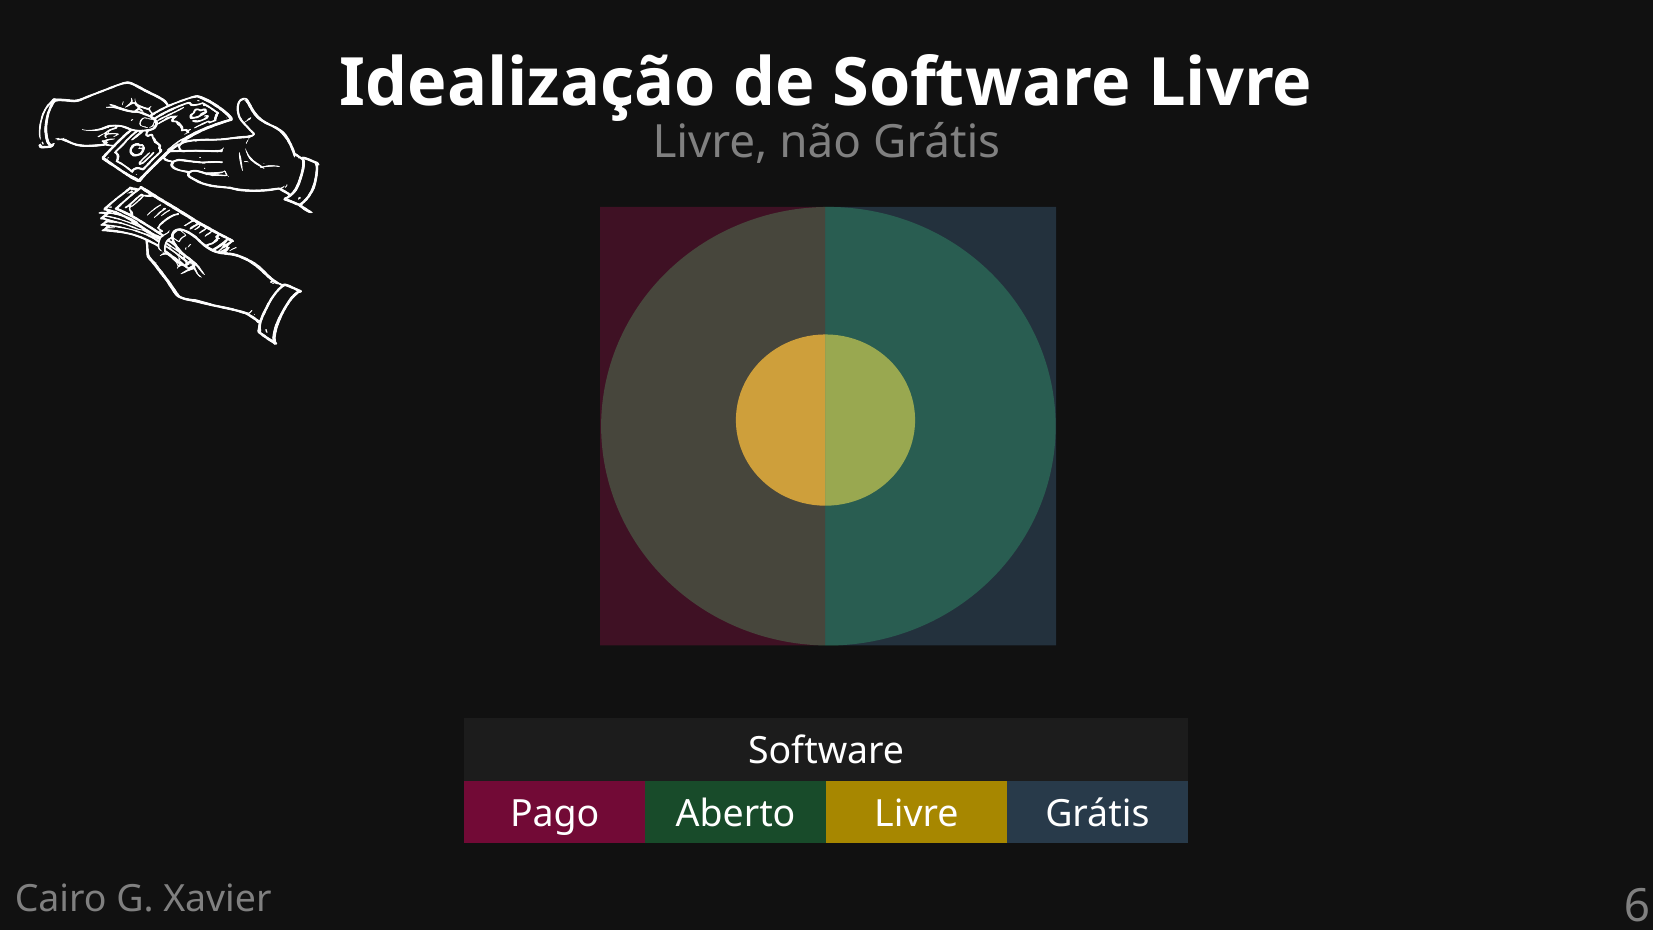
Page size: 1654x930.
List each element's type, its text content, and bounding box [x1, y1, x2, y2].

text_box <number> [1425, 865, 1651, 930]
text_box Idealização de Software Livre [82, 37, 1571, 97]
text_box [600, 206, 1057, 646]
text_box Livre, não Grátis [320, 97, 1571, 182]
table_cell Pago [464, 781, 645, 843]
table_header Software [464, 718, 1188, 781]
picture [37, 78, 320, 349]
table_cell Aberto [645, 781, 826, 843]
table_cell Livre [826, 781, 1007, 843]
text_box Cairo G. Xavier [0, 867, 311, 930]
table_cell Grátis [1007, 781, 1188, 843]
